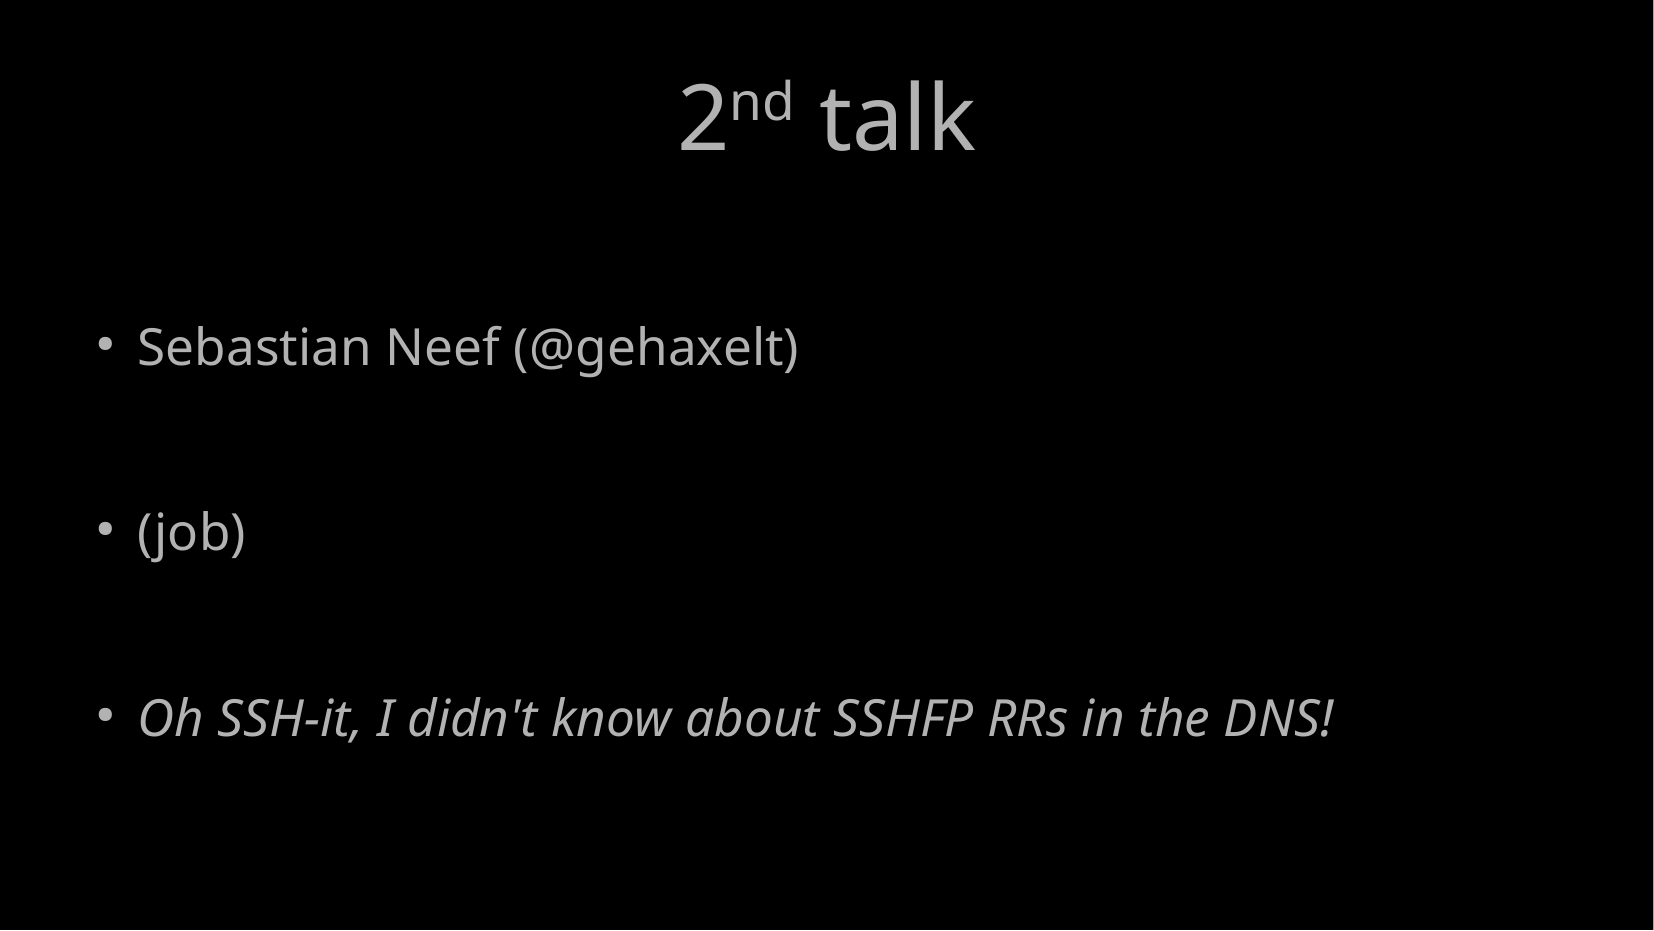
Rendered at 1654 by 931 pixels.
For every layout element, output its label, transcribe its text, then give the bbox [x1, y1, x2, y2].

title 2nd talk [82, 37, 1571, 193]
list Sebastian Neef (@gehaxelt) (job) Oh SSH-it, I didn't know about SSHFP RRs in the DNS! [82, 217, 1571, 758]
